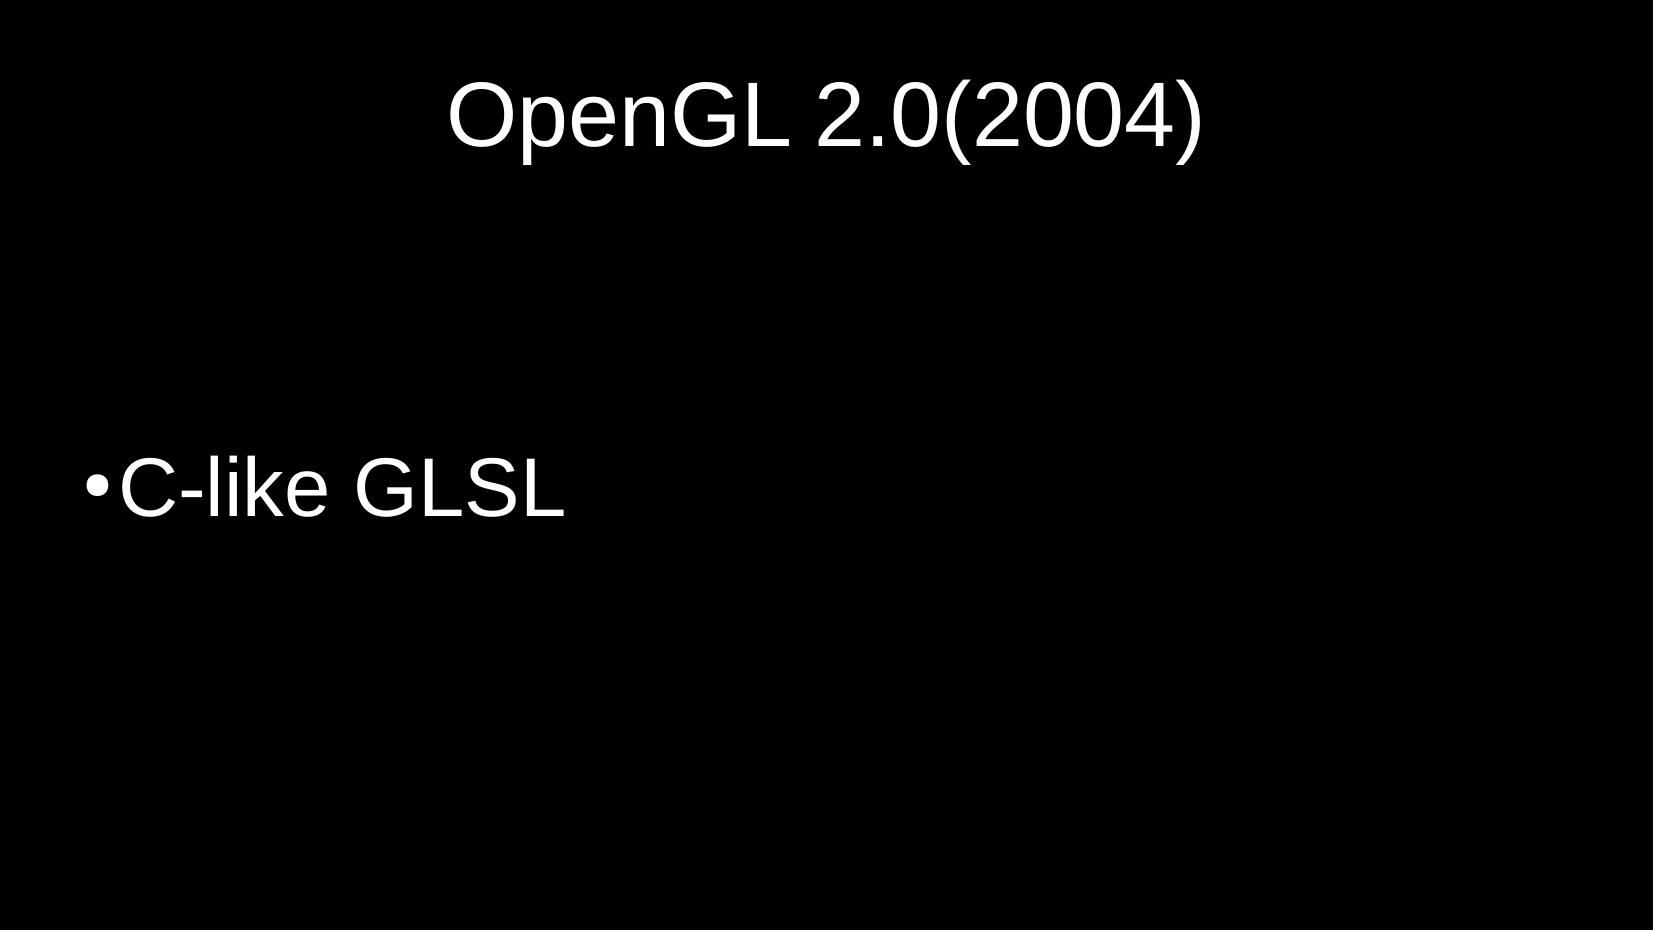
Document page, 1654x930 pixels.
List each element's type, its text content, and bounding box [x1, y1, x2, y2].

subtitle C-like GLSL [82, 217, 1571, 757]
title OpenGL 2.0(2004) [82, 37, 1571, 193]
